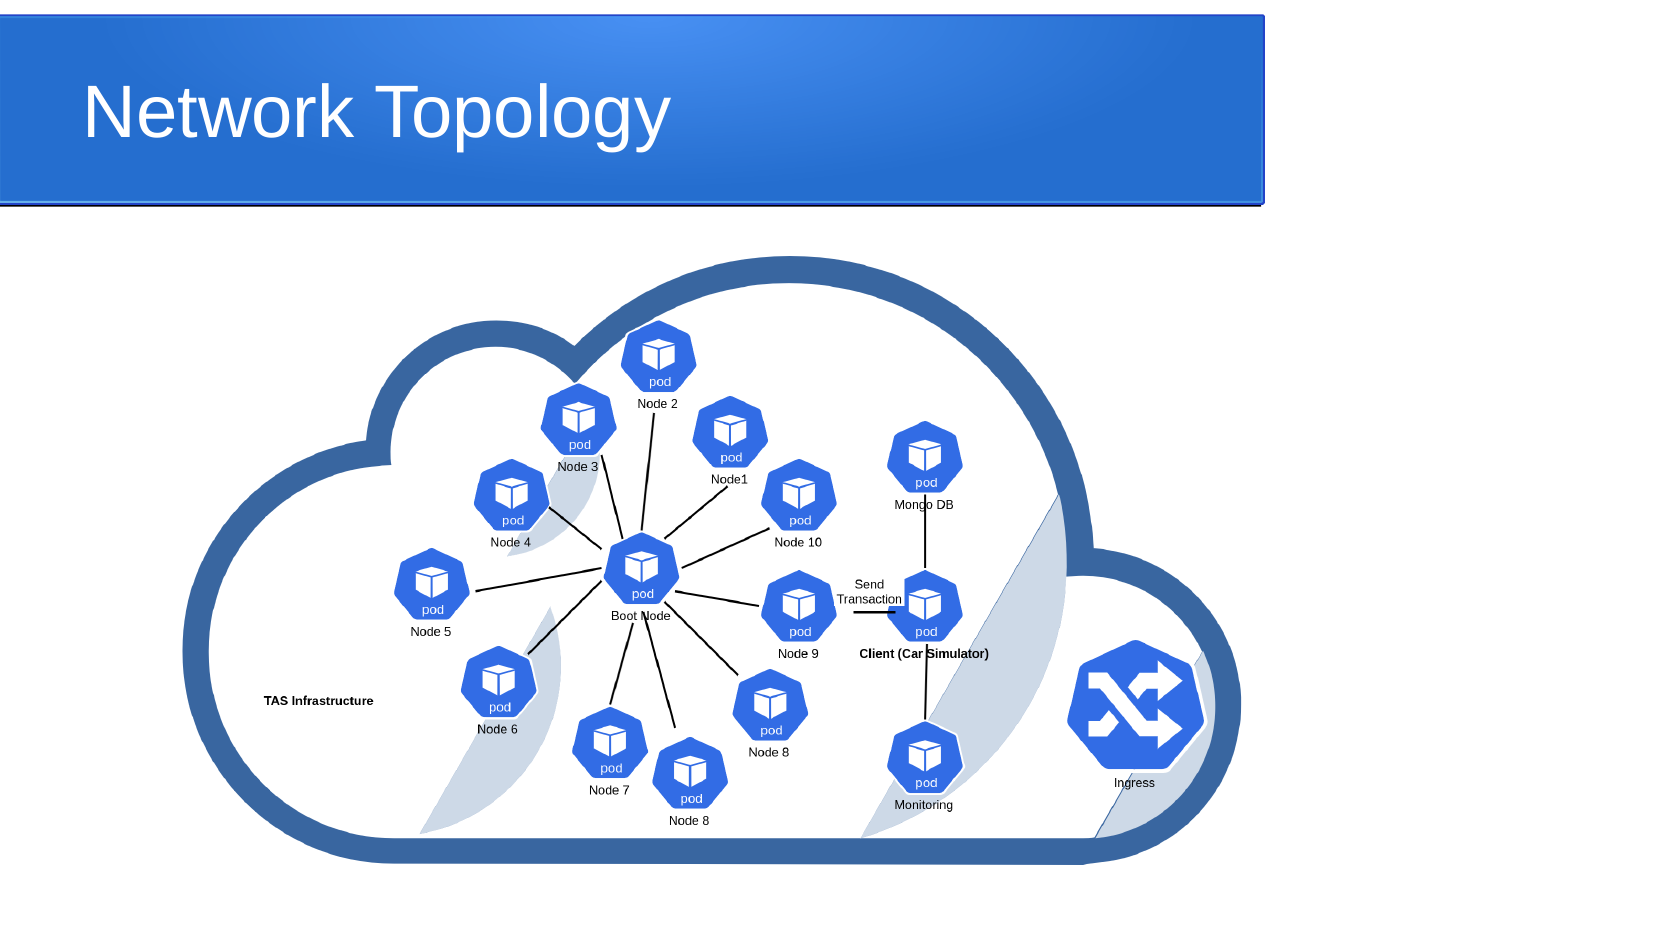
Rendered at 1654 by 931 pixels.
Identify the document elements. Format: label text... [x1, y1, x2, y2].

title Network Topology [82, 35, 1235, 189]
picture [150, 213, 1261, 886]
